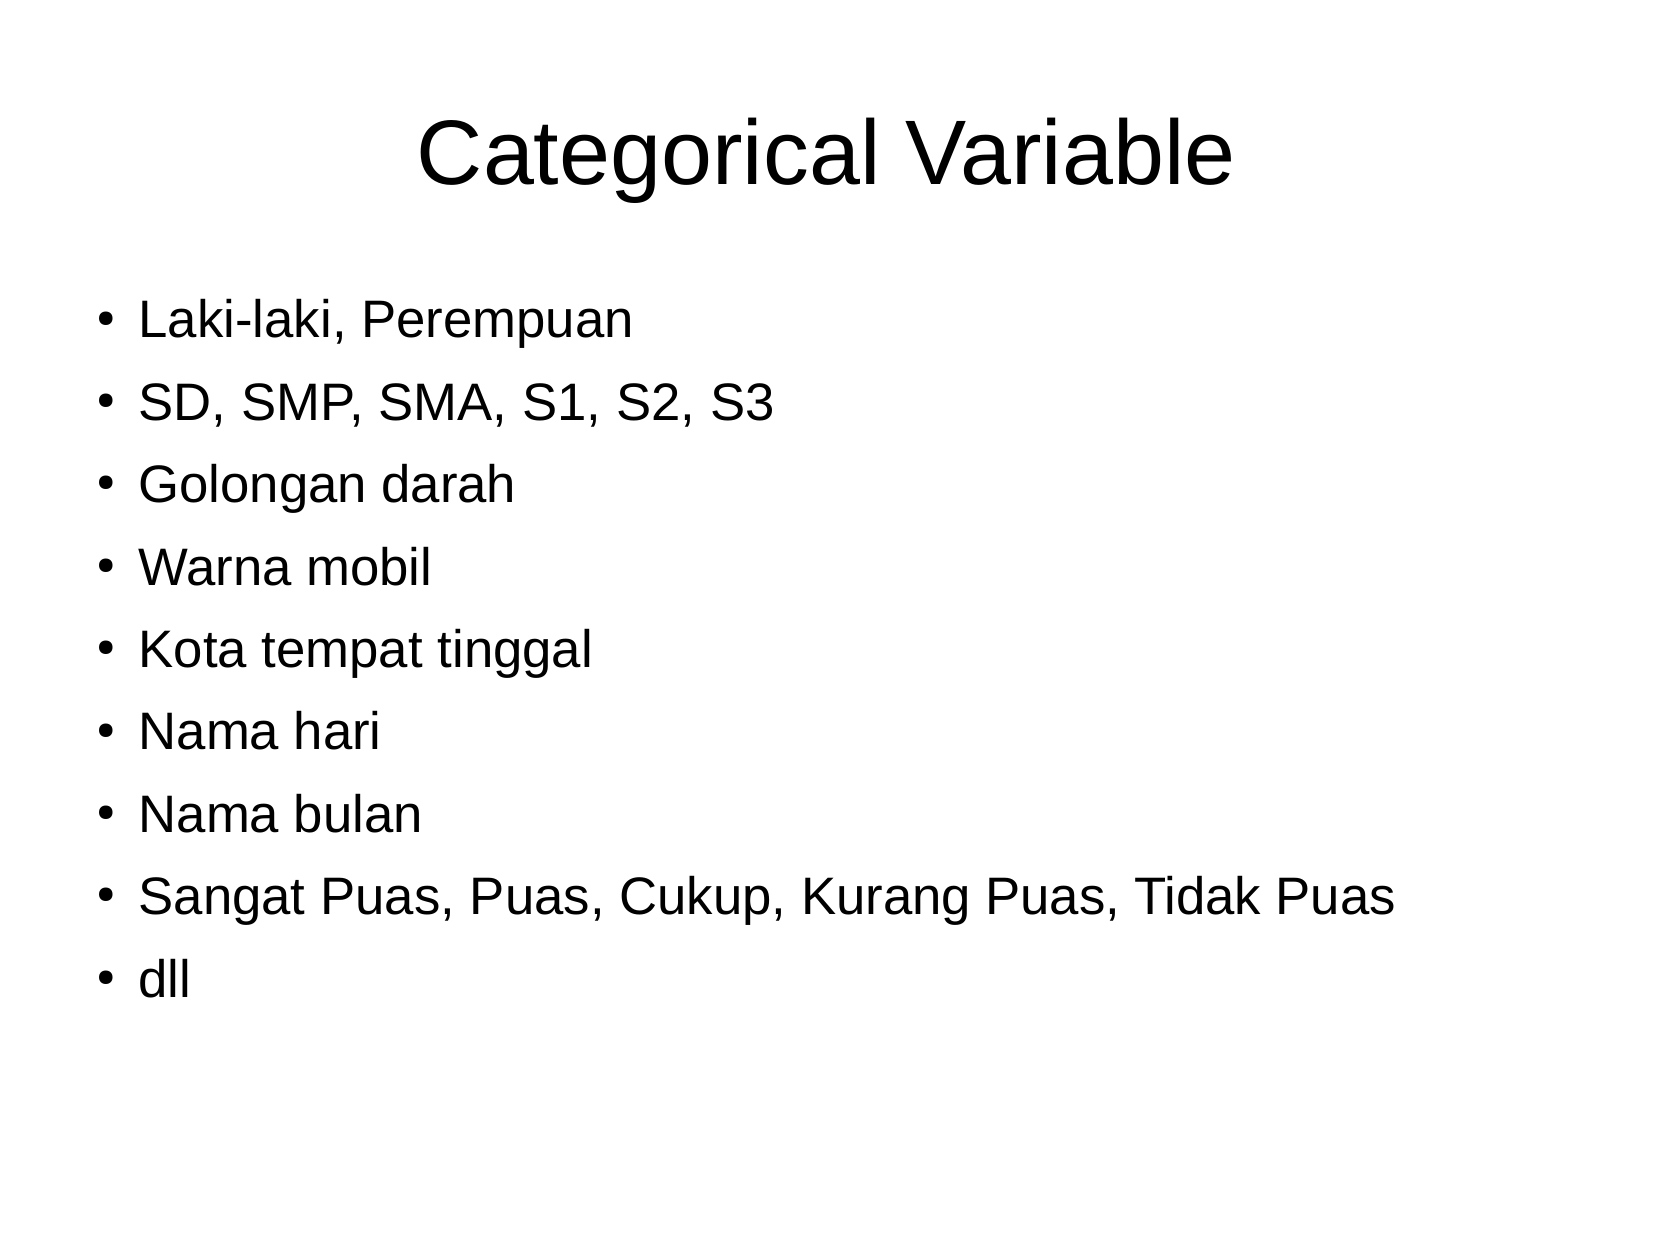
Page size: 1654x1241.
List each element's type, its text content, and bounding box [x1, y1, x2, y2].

title Categorical Variable [82, 49, 1571, 257]
list Laki-laki, Perempuan SD, SMP, SMA, S1, S2, S3 Golongan darah Warna mobil Kota tempat tinggal Nama hari Nama bulan Sangat Puas, Puas, Cukup, Kurang Puas, Tidak Puas dll [82, 290, 1571, 1010]
